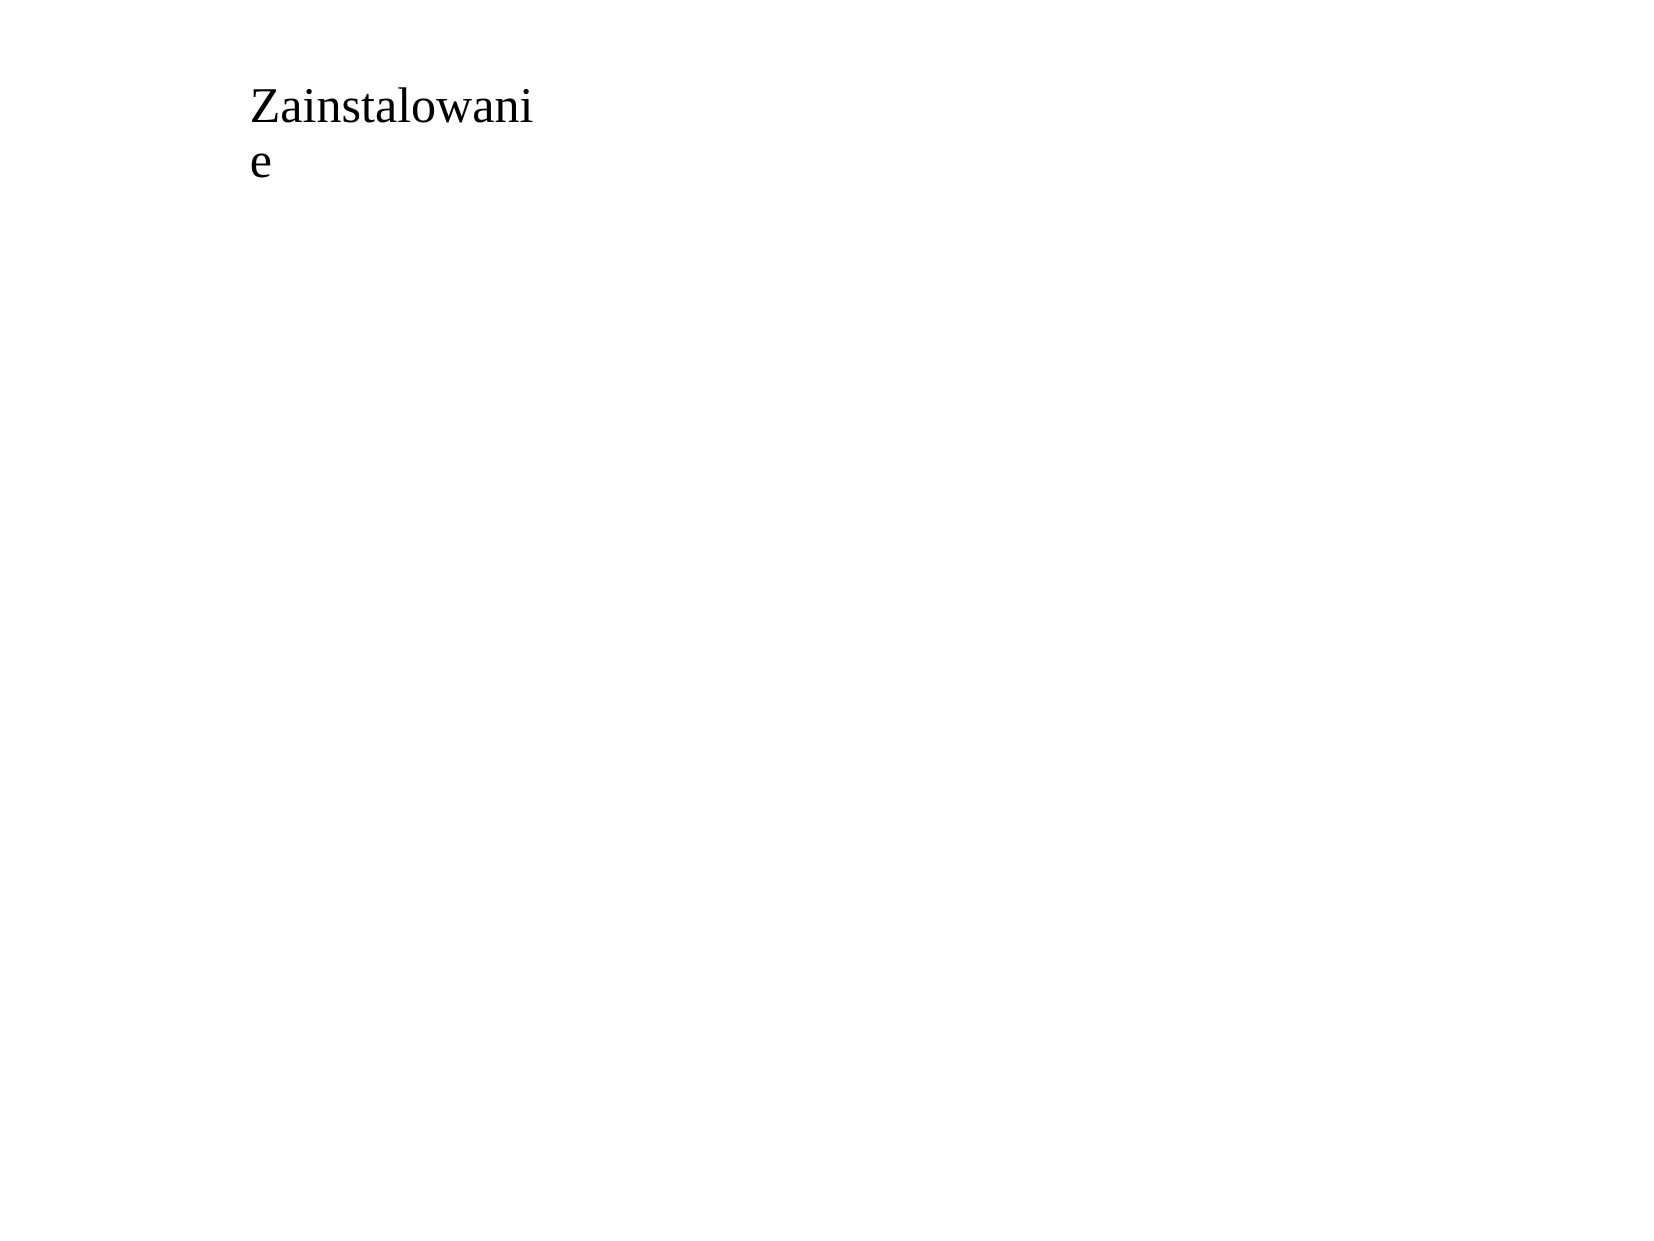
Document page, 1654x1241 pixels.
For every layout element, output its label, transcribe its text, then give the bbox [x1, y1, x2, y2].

text_box Zainstalowanie [249, 78, 551, 260]
